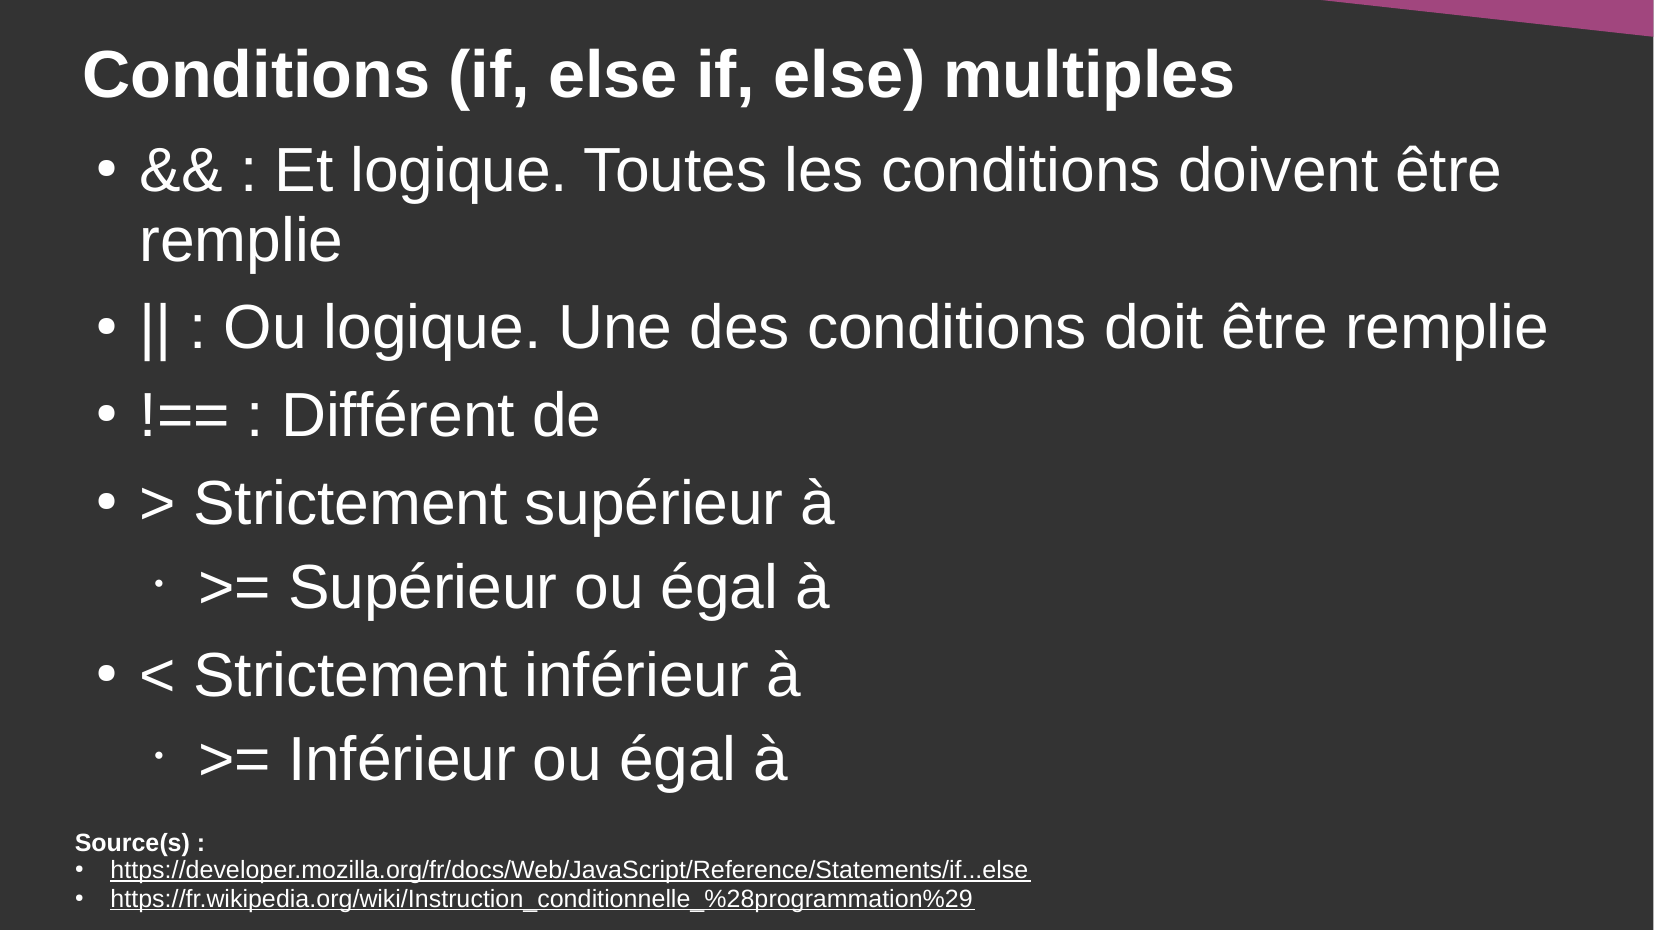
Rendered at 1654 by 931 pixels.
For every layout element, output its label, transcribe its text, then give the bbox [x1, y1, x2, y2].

text_box Source(s) : https://developer.mozilla.org/fr/docs/Web/JavaScript/Reference/Statements/if...else https://fr.wikipedia.org/wiki/Instruction_conditionnelle_%28programmation%29 [60, 820, 1583, 920]
title Conditions (if, else if, else) multiples [82, 37, 1571, 114]
list && : Et logique. Toutes les conditions doivent être remplie || : Ou logique. Une des conditions doit être remplie !== : Différent de > Strictement supérieur à >= Supérieur ou égal à < Strictement inférieur à >= Inférieur ou égal à [80, 135, 1620, 804]
text_box [1321, 0, 1654, 37]
